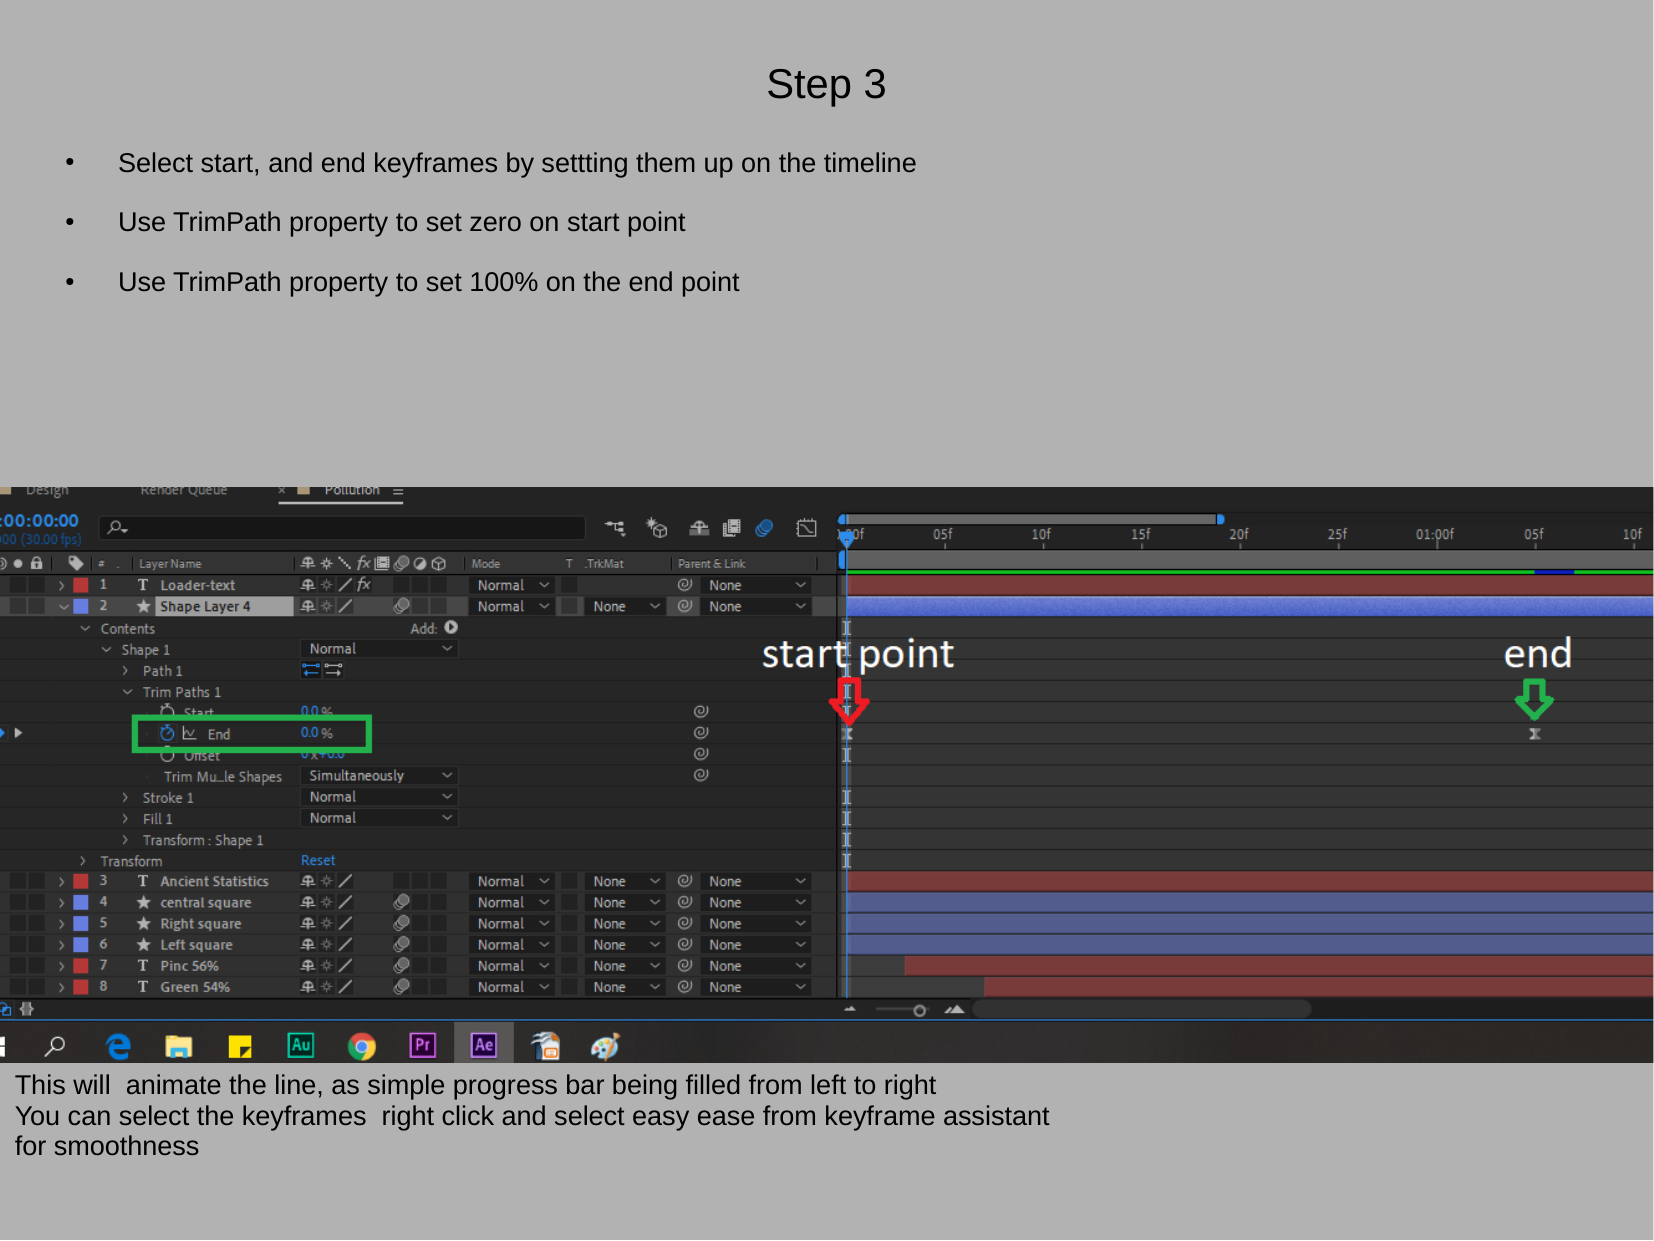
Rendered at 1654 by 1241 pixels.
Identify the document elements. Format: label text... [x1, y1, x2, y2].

title Step 3 [82, 32, 1571, 136]
text_box This will animate the line, as simple progress bar being filled from left to right You can select the keyframes right click and select easy ease from keyframe assistant for smoothness [0, 1063, 1654, 1221]
list Select start, and end keyframes by settting them up on the timeline Use TrimPath property to set zero on start point Use TrimPath property to set 100% on the end point [47, 147, 1536, 325]
picture [0, 487, 1654, 1063]
